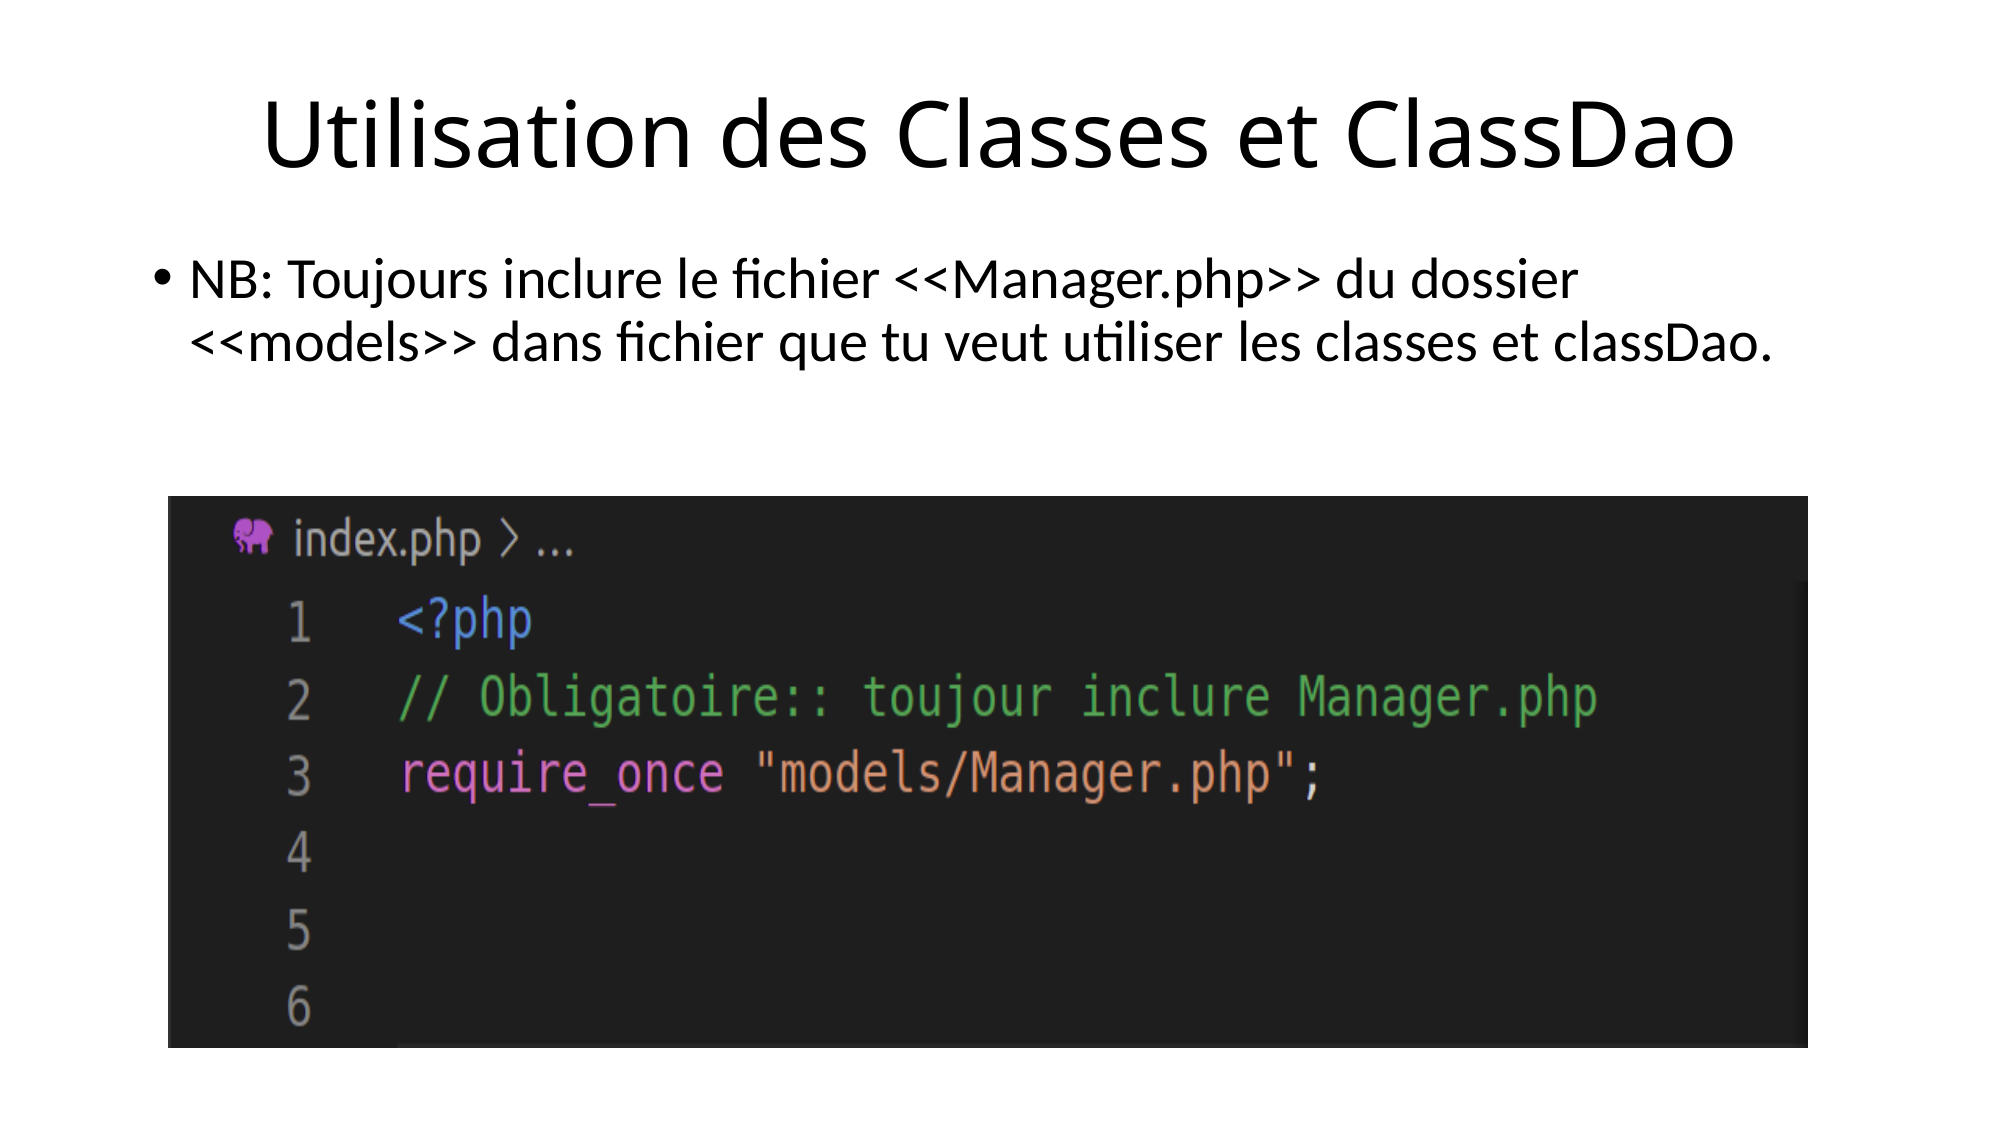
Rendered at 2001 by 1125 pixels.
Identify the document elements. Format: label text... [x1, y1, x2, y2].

picture [168, 496, 1808, 1048]
list NB: Toujours inclure le fichier <<Manager.php>> du dossier <<models>> dans fichier que tu veut utiliser les classes et classDao. [137, 240, 1863, 955]
title Utilisation des Classes et ClassDao [137, 59, 1863, 216]
